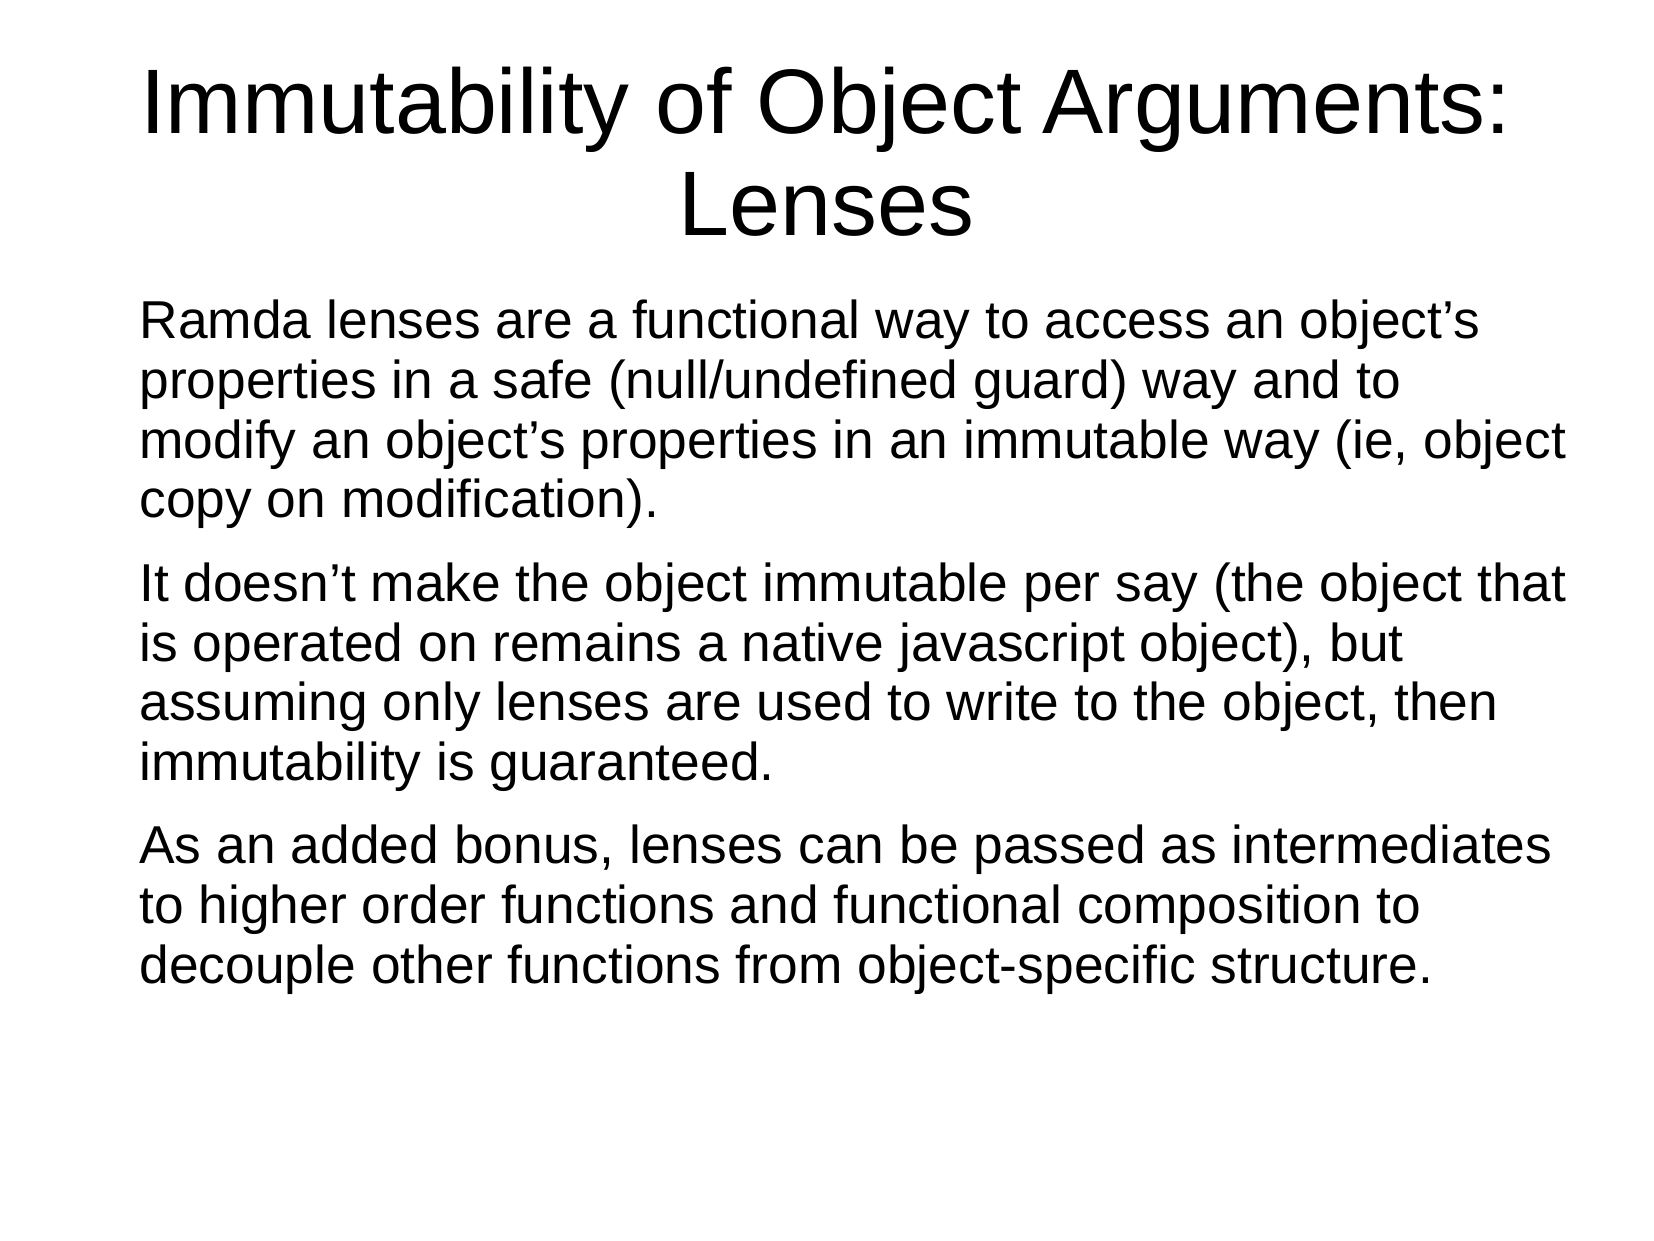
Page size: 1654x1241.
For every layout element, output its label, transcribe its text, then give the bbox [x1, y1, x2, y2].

list Ramda lenses are a functional way to access an object’s properties in a safe (null/undefined guard) way and to modify an object’s properties in an immutable way (ie, object copy on modification). It doesn’t make the object immutable per say (the object that is operated on remains a native javascript object), but assuming only lenses are used to write to the object, then immutability is guaranteed. As an added bonus, lenses can be passed as intermediates to higher order functions and functional composition to decouple other functions from object-specific structure. [82, 290, 1571, 1010]
title Immutability of Object Arguments: Lenses [82, 49, 1571, 257]
